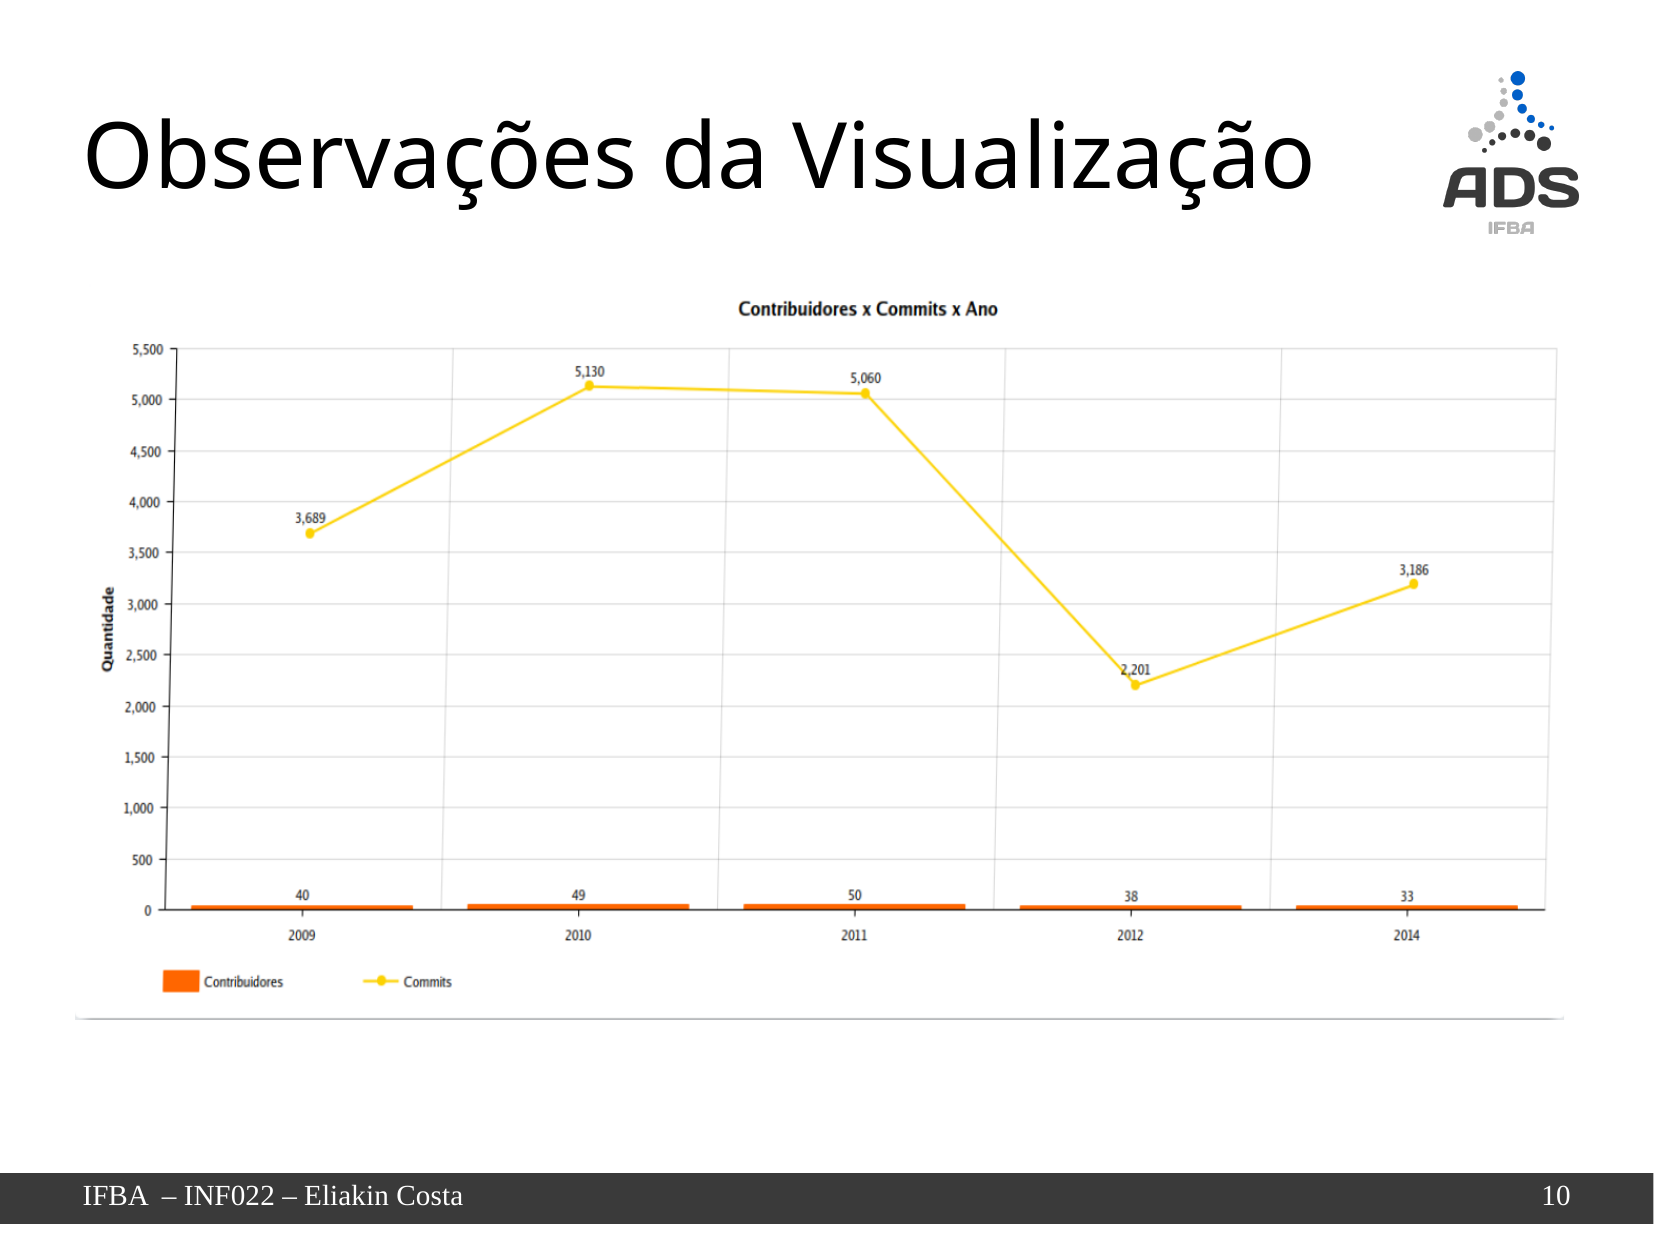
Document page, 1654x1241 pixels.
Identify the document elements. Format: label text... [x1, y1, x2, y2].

title Observações da Visualização [82, 49, 1426, 257]
picture [1443, 71, 1579, 234]
picture [74, 285, 1579, 1021]
